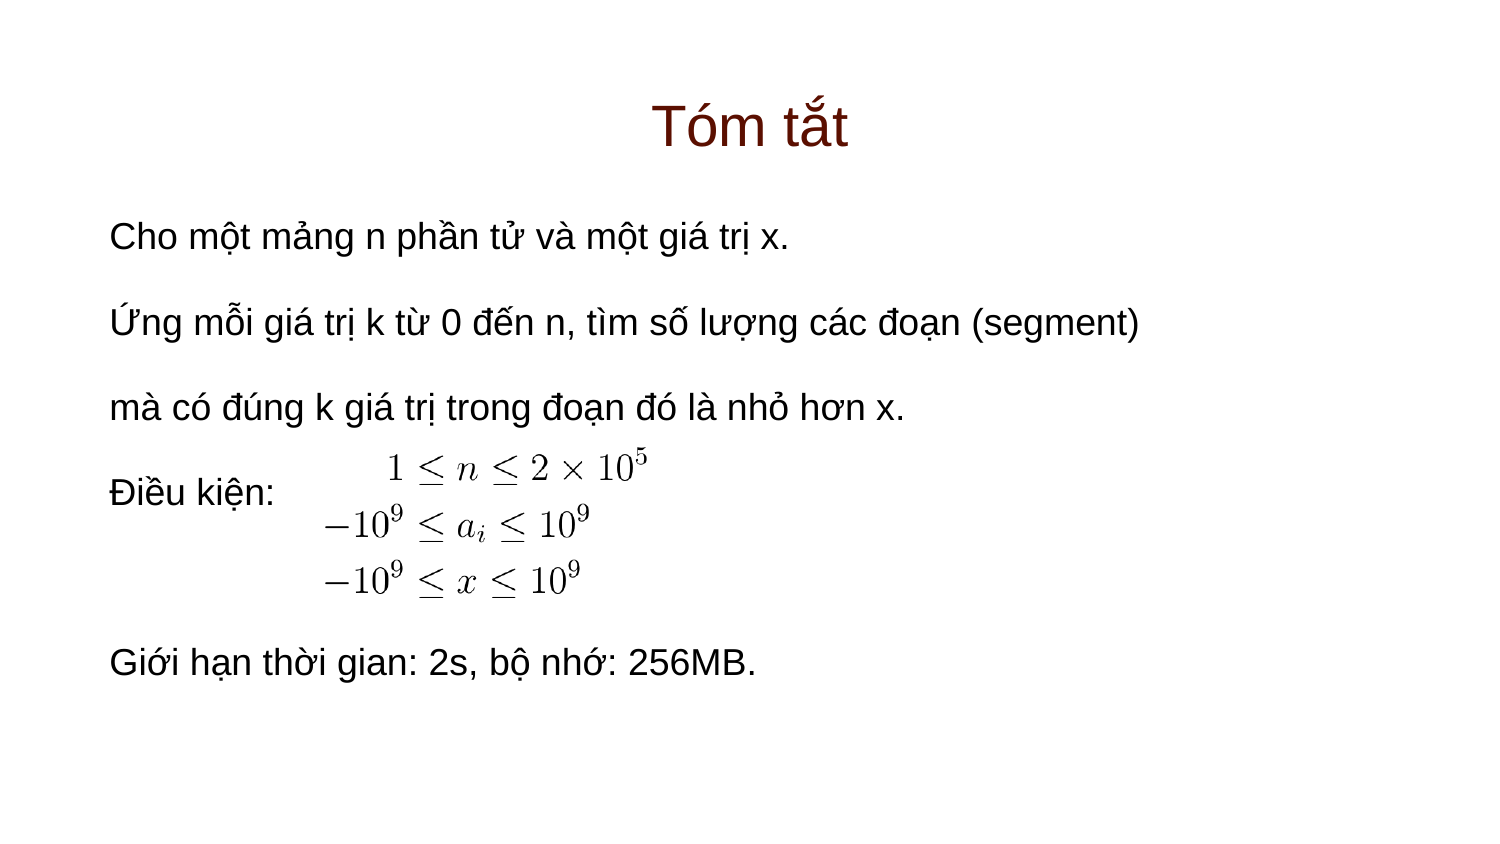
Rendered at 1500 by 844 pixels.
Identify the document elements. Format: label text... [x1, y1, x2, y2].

title Tóm tắt [51, 72, 1449, 167]
list Cho một mảng n phần tử và một giá trị x. Ứng mỗi giá trị k từ 0 đến n, tìm số lượng các đoạn (segment) mà có đúng k giá trị trong đoạn đó là nhỏ hơn x. Điều kiện: Giới hạn thời gian: 2s, bộ nhớ: 256MB. [94, 190, 1406, 754]
picture [305, 432, 668, 619]
